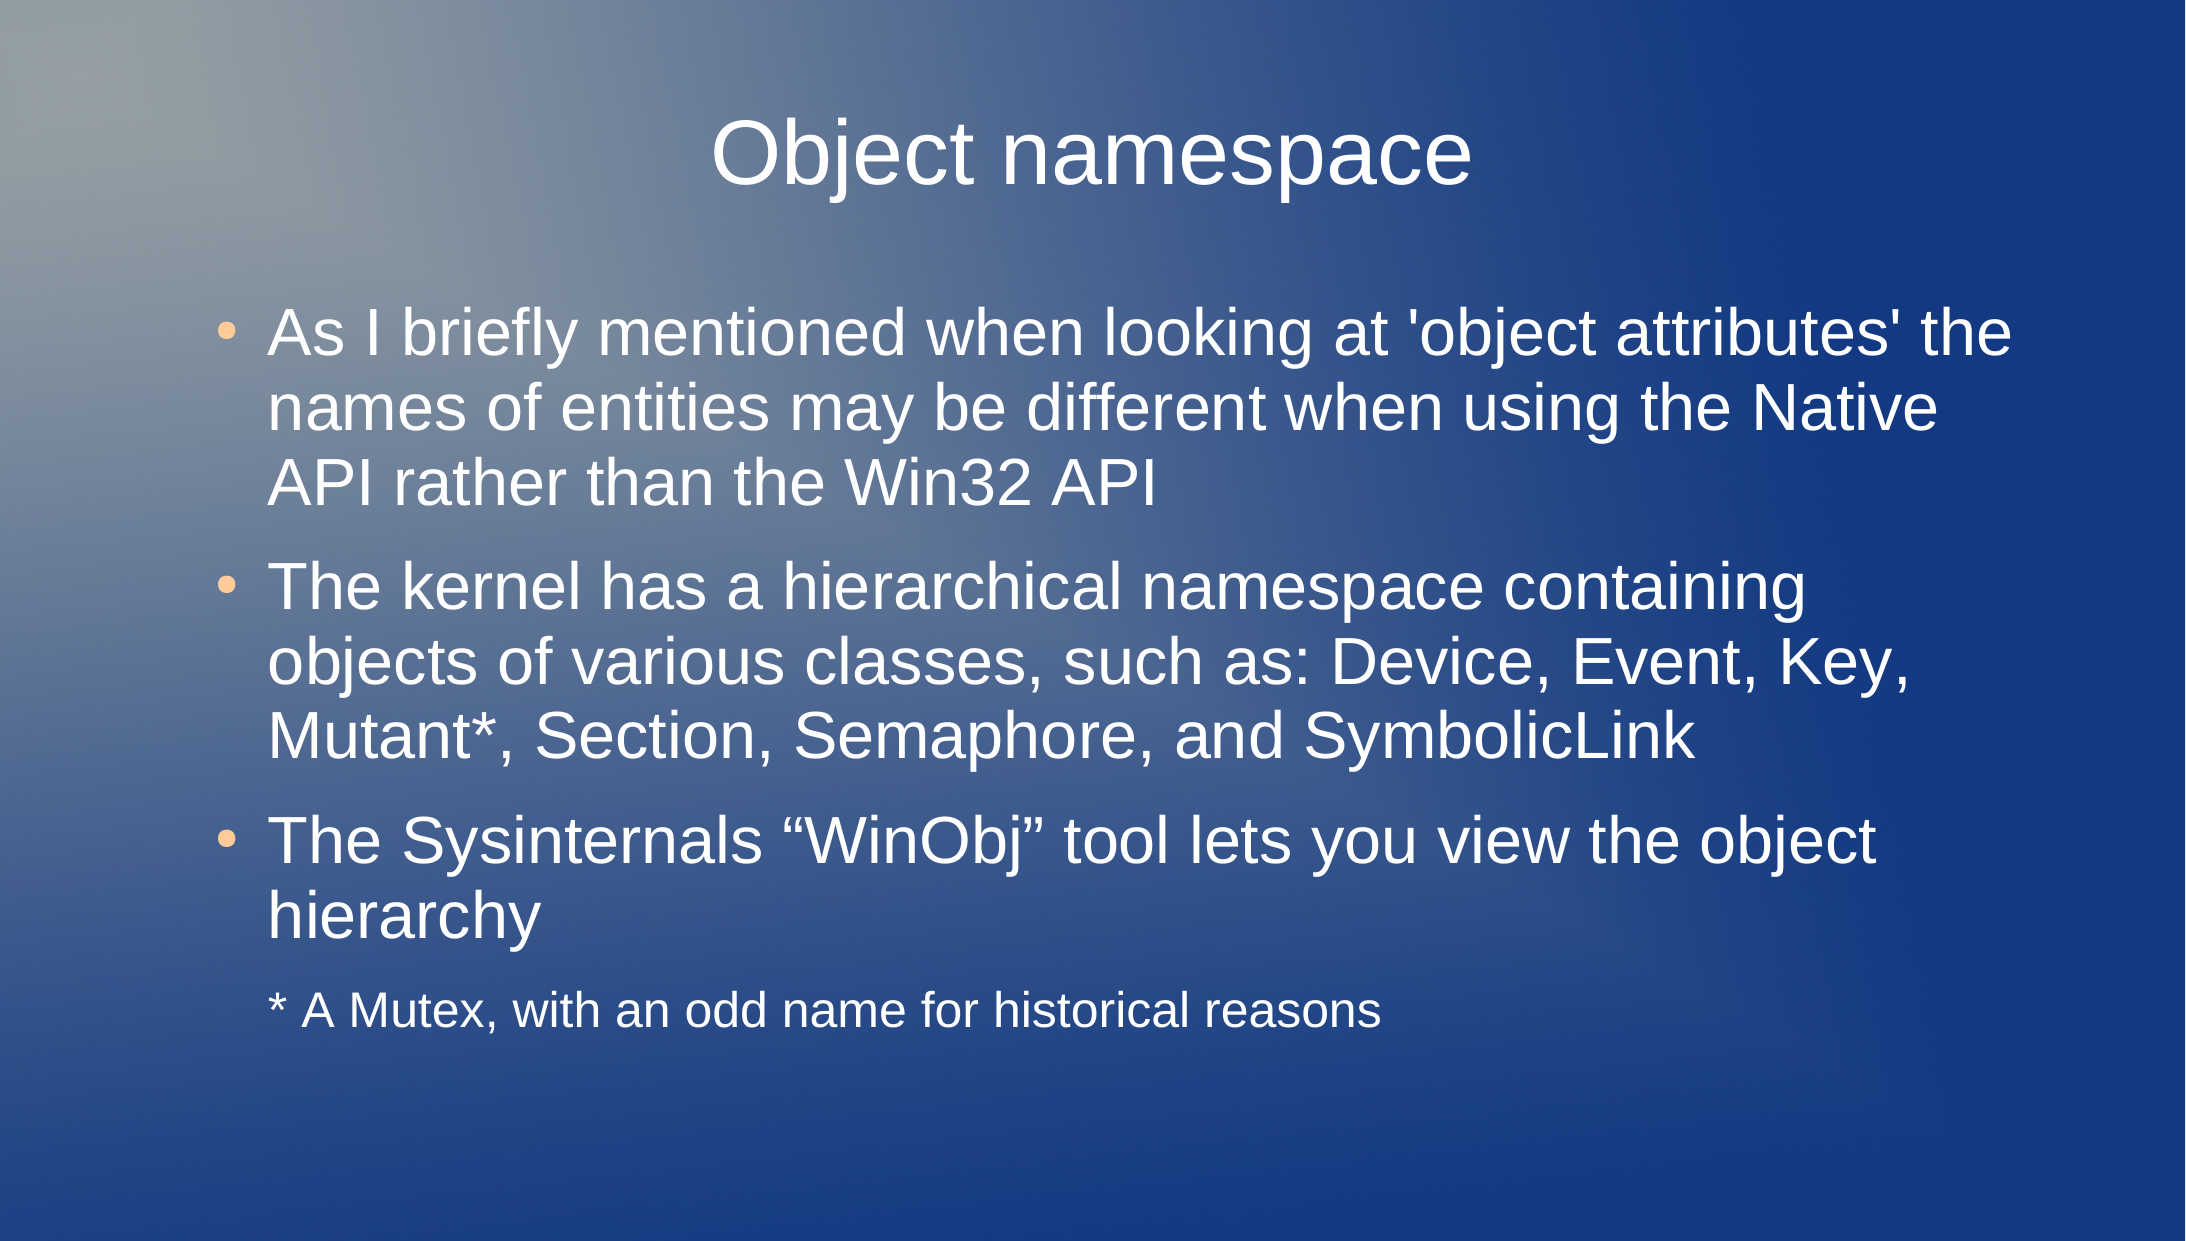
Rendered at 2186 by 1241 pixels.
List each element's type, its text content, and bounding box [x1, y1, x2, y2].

picture [0, 0, 2186, 1241]
title Object namespace [109, 49, 2076, 257]
list As I briefly mentioned when looking at 'object attributes' the names of entities may be different when using the Native API rather than the Win32 API The kernel has a hierarchical namespace containing objects of various classes, such as: Device, Event, Key, Mutant*, Section, Semaphore, and SymbolicLink The Sysinternals “WinObj” tool lets you view the object hierarchy * A Mutex, with an odd name for historical reasons [197, 295, 2022, 1204]
